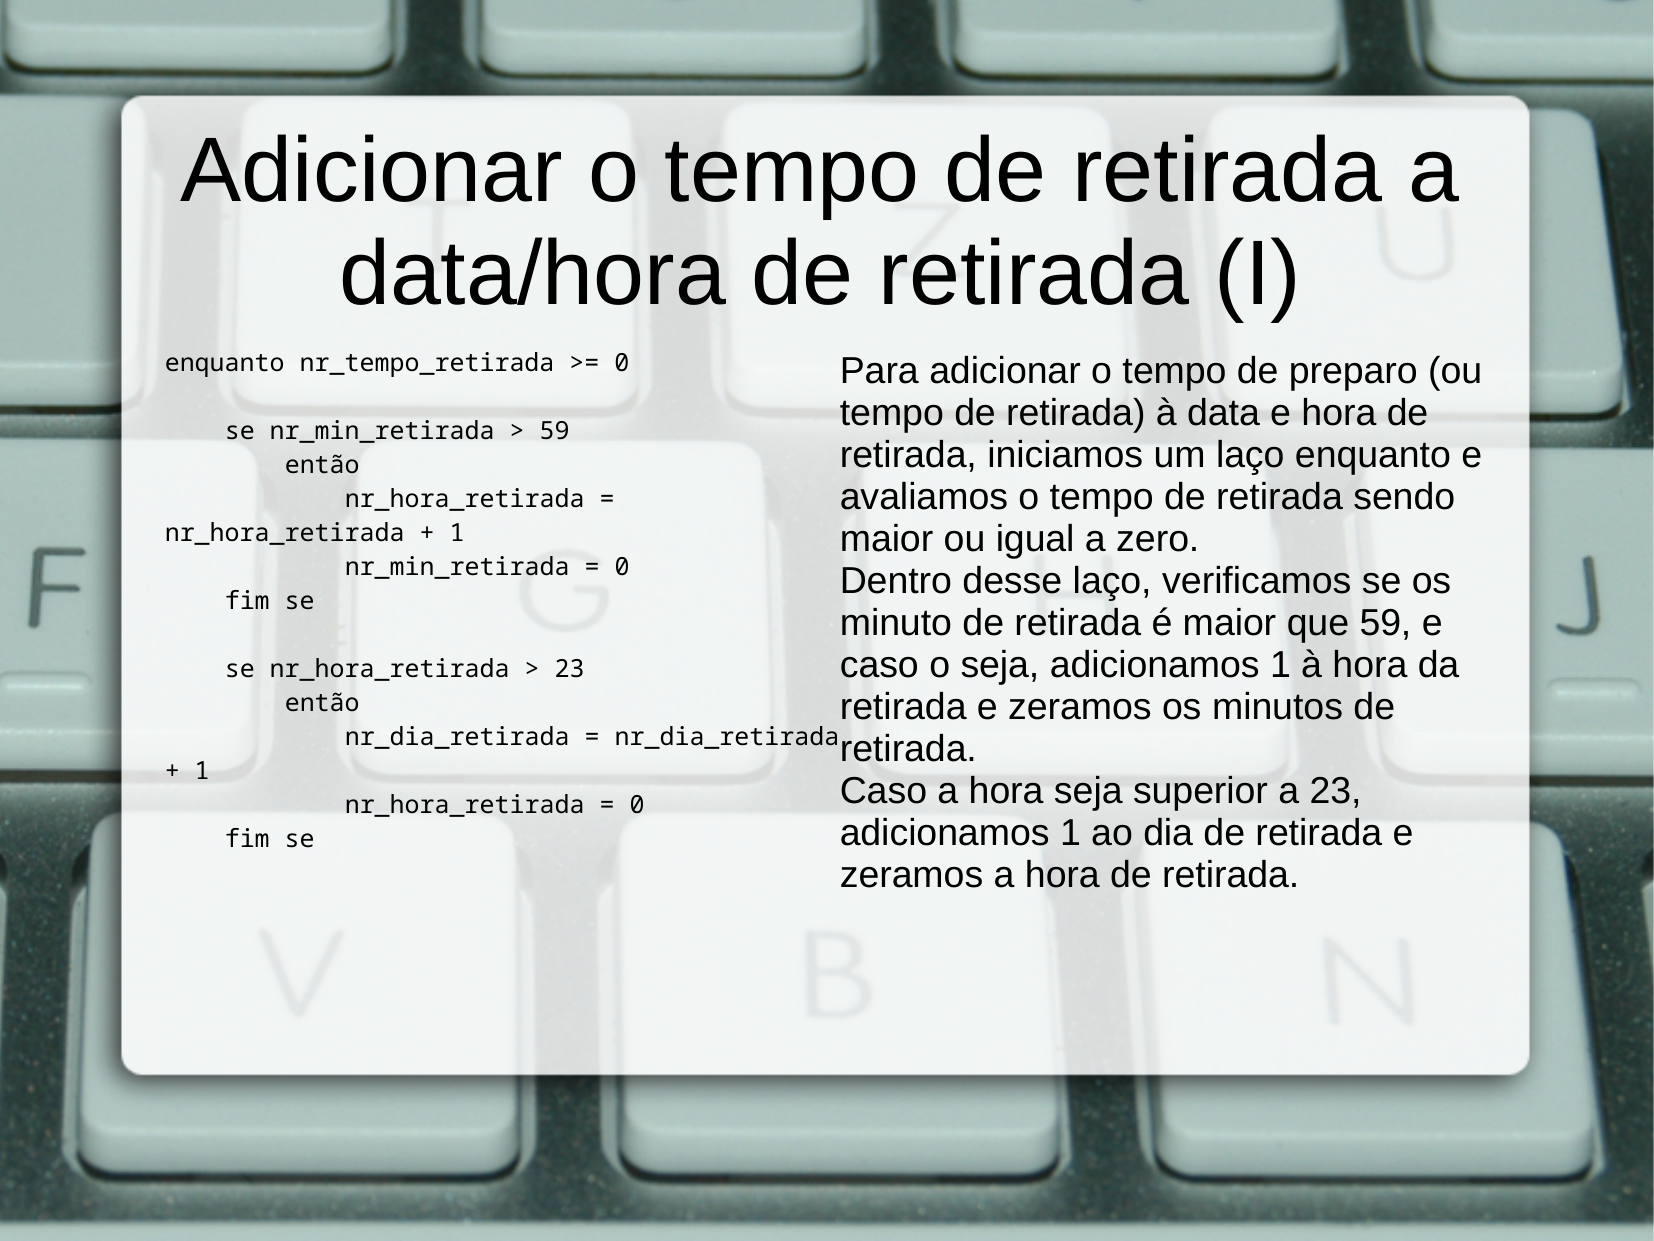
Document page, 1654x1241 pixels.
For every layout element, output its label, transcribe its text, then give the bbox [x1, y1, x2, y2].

text_box enquanto nr_tempo_retirada >= 0 se nr_min_retirada > 59 então nr_hora_retirada = nr_hora_retirada + 1 nr_min_retirada = 0 fim se se nr_hora_retirada > 23 então nr_dia_retirada = nr_dia_retirada + 1 nr_hora_retirada = 0 fim se [150, 337, 863, 788]
title Adicionar o tempo de retirada a data/hora de retirada (I) [135, 118, 1506, 324]
text_box Para adicionar o tempo de preparo (ou tempo de retirada) à data e hora de retirada, iniciamos um laço enquanto e avaliamos o tempo de retirada sendo maior ou igual a zero. Dentro desse laço, verificamos se os minuto de retirada é maior que 59, e caso o seja, adicionamos 1 à hora da retirada e zeramos os minutos de retirada. Caso a hora seja superior a 23, adicionamos 1 ao dia de retirada e zeramos a hora de retirada. [825, 342, 1538, 903]
picture [0, 0, 1654, 1241]
